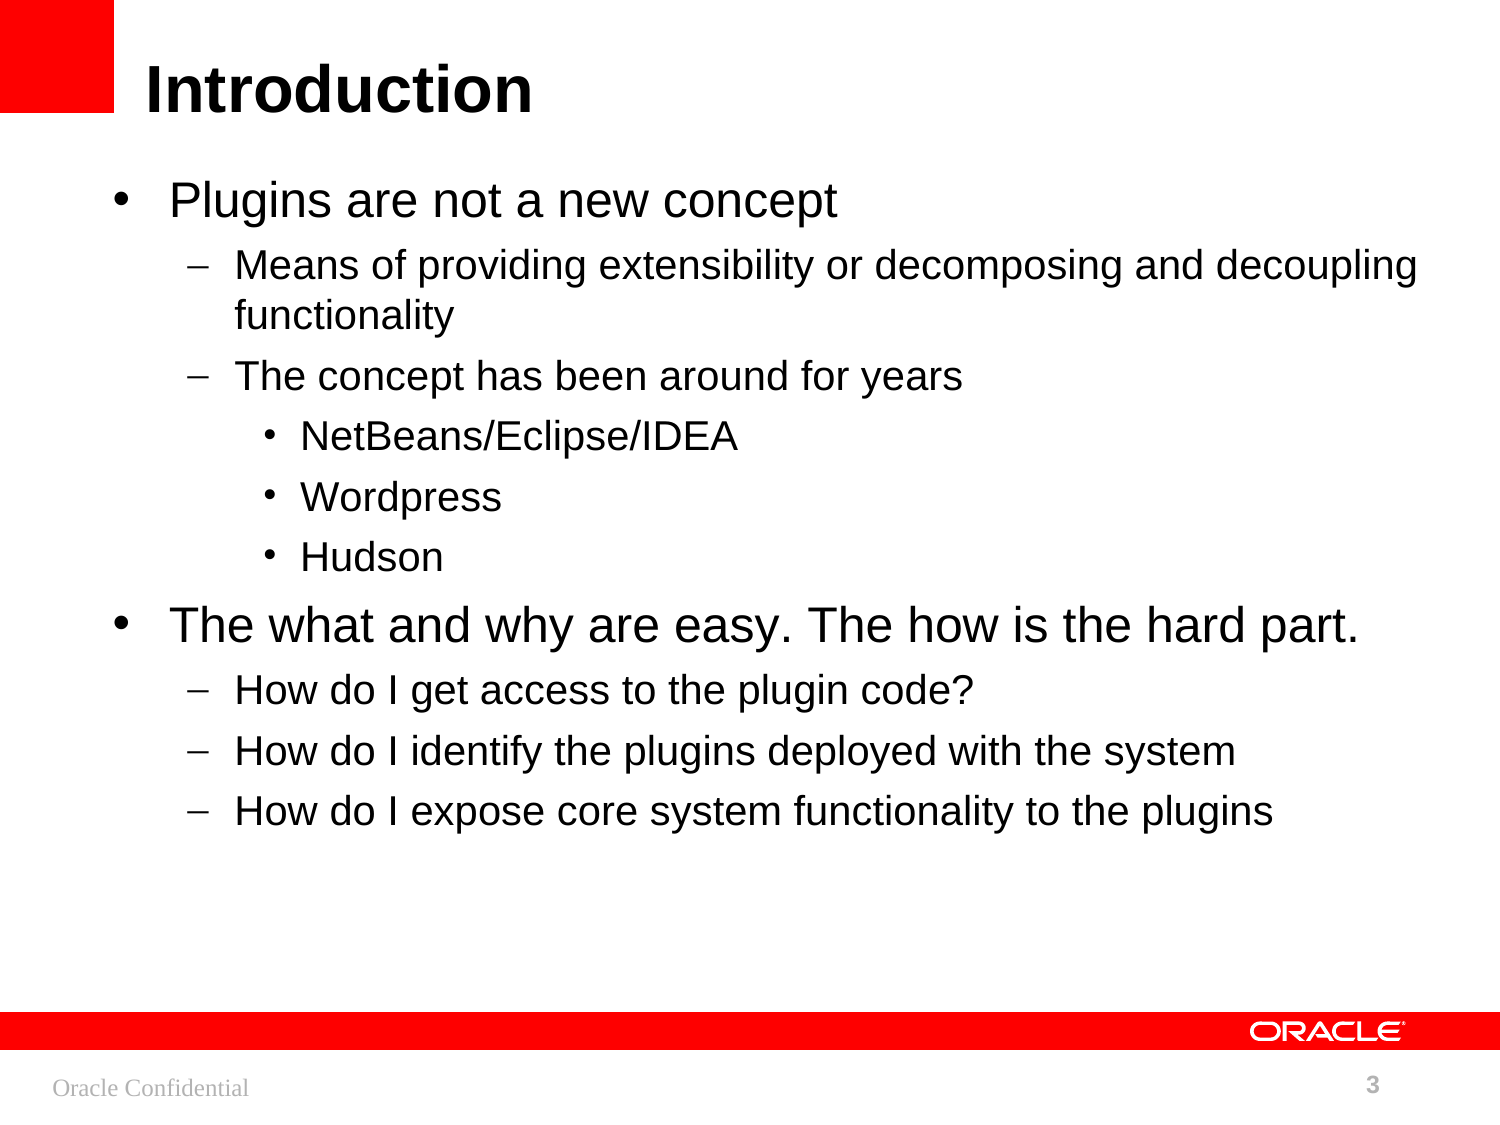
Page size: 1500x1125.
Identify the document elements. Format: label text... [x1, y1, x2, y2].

picture [0, 1012, 1500, 1050]
title Introduction [145, 45, 1390, 167]
picture [0, 0, 114, 113]
list Plugins are not a new concept Means of providing extensibility or decomposing and decoupling functionality The concept has been around for years NetBeans/Eclipse/IDEA Wordpress Hudson The what and why are easy. The how is the hard part. How do I get access to the plugin code? How do I identify the plugins deployed with the system How do I expose core system functionality to the plugins [112, 167, 1430, 907]
